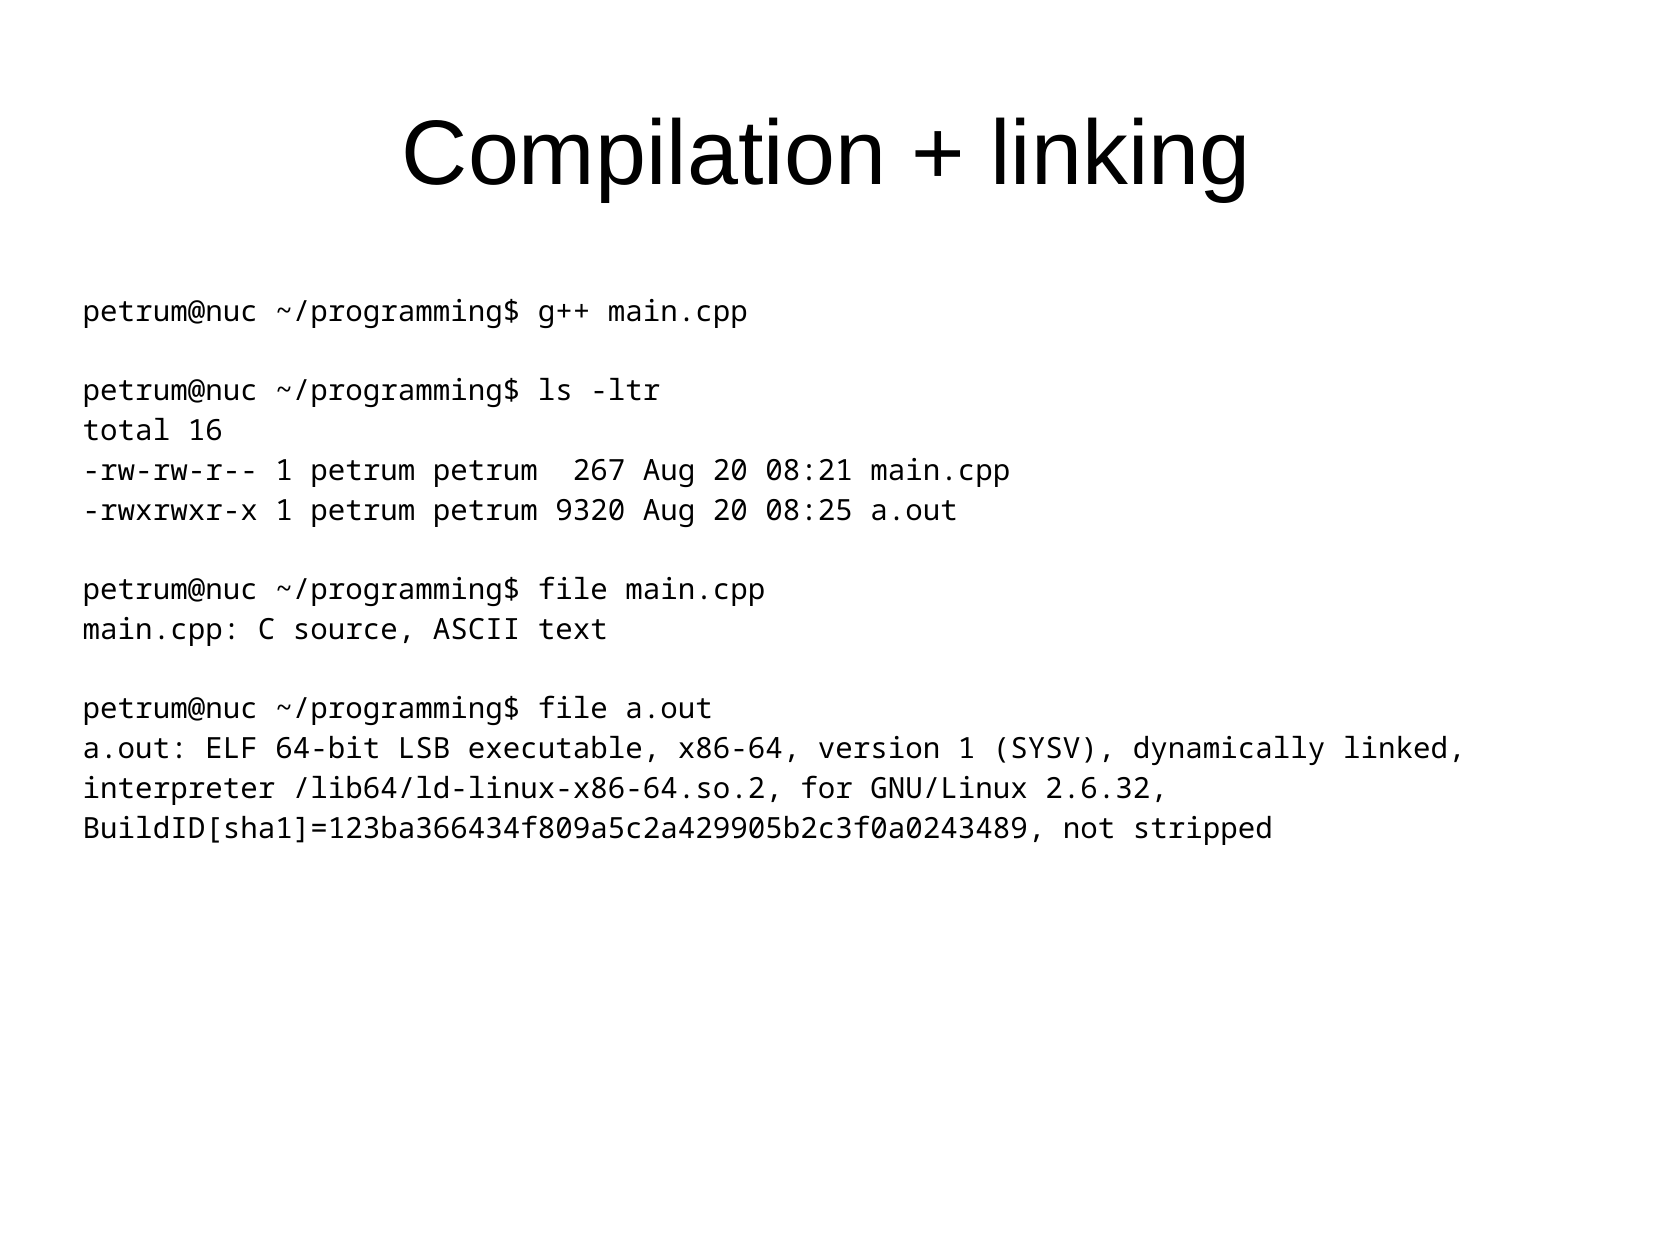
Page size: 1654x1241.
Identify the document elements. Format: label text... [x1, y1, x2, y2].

list petrum@nuc ~/programming$ g++ main.cpp petrum@nuc ~/programming$ ls -ltr total 16 -rw-rw-r-- 1 petrum petrum 267 Aug 20 08:21 main.cpp -rwxrwxr-x 1 petrum petrum 9320 Aug 20 08:25 a.out petrum@nuc ~/programming$ file main.cpp main.cpp: C source, ASCII text petrum@nuc ~/programming$ file a.out a.out: ELF 64-bit LSB executable, x86-64, version 1 (SYSV), dynamically linked, interpreter /lib64/ld-linux-x86-64.so.2, for GNU/Linux 2.6.32, BuildID[sha1]=123ba366434f809a5c2a429905b2c3f0a0243489, not stripped [82, 290, 1571, 1010]
title Compilation + linking [82, 49, 1571, 257]
